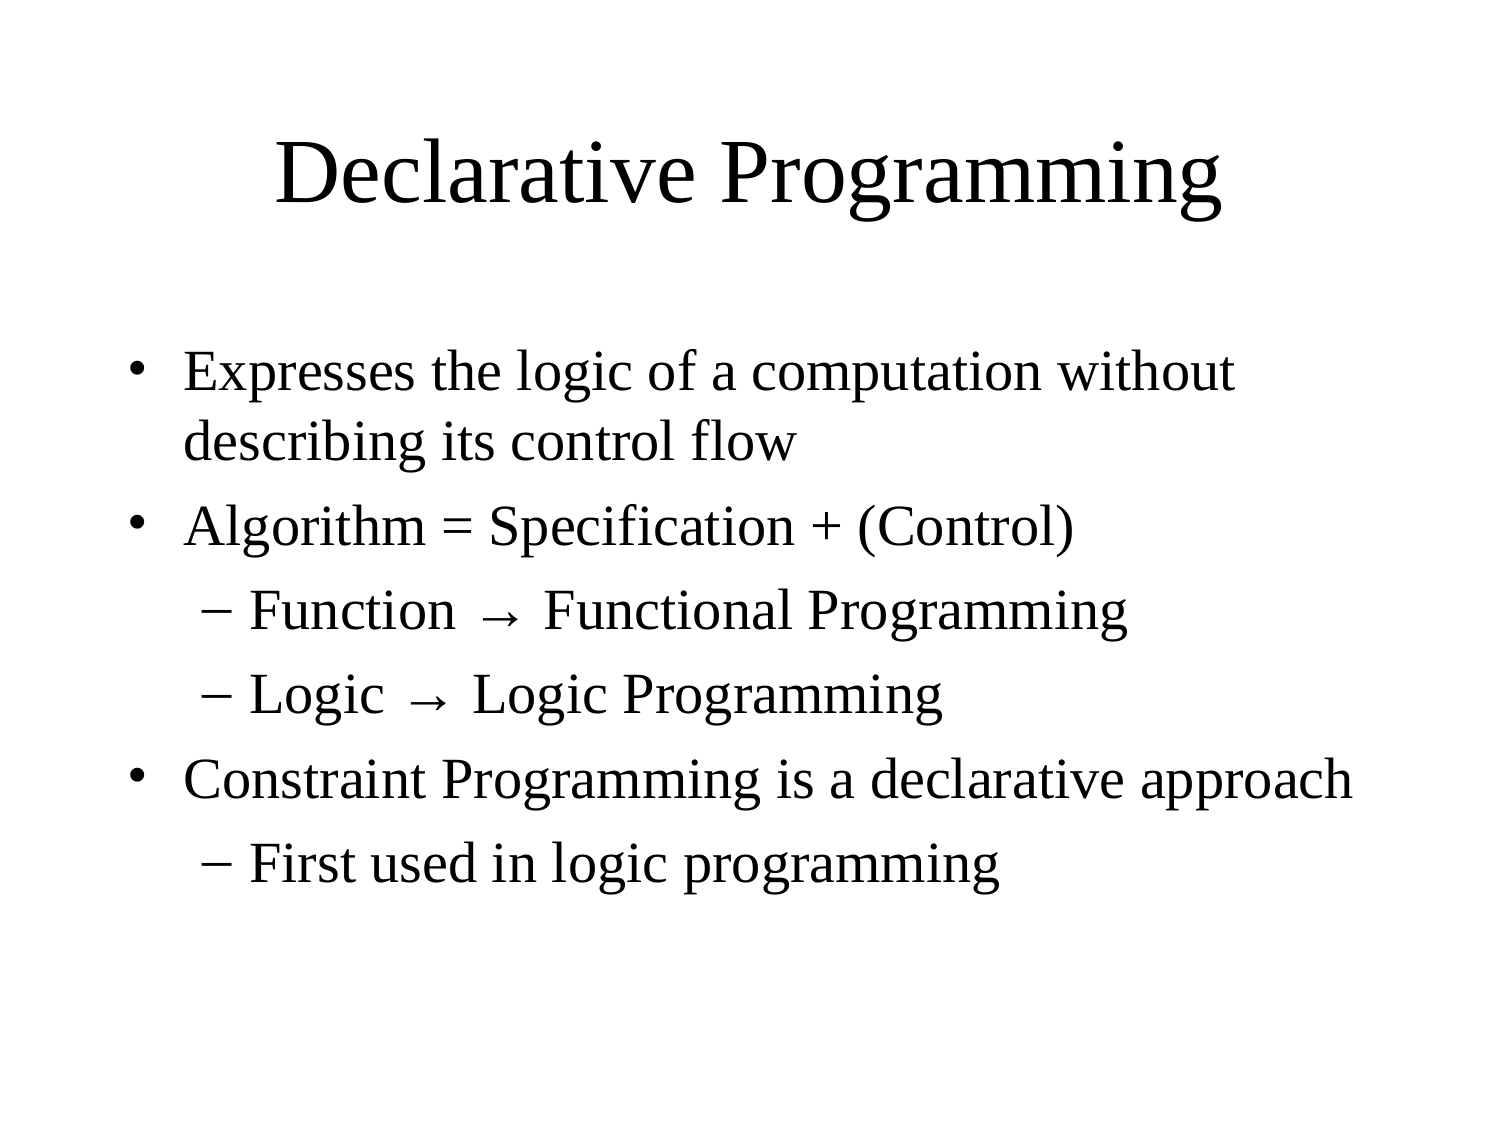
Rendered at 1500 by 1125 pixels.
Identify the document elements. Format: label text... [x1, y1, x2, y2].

list Expresses the logic of a computation without describing its control flow Algorithm = Specification + (Control) Function → Functional Programming Logic → Logic Programming Constraint Programming is a declarative approach First used in logic programming [112, 324, 1388, 1000]
title Declarative Programming [112, 45, 1388, 288]
